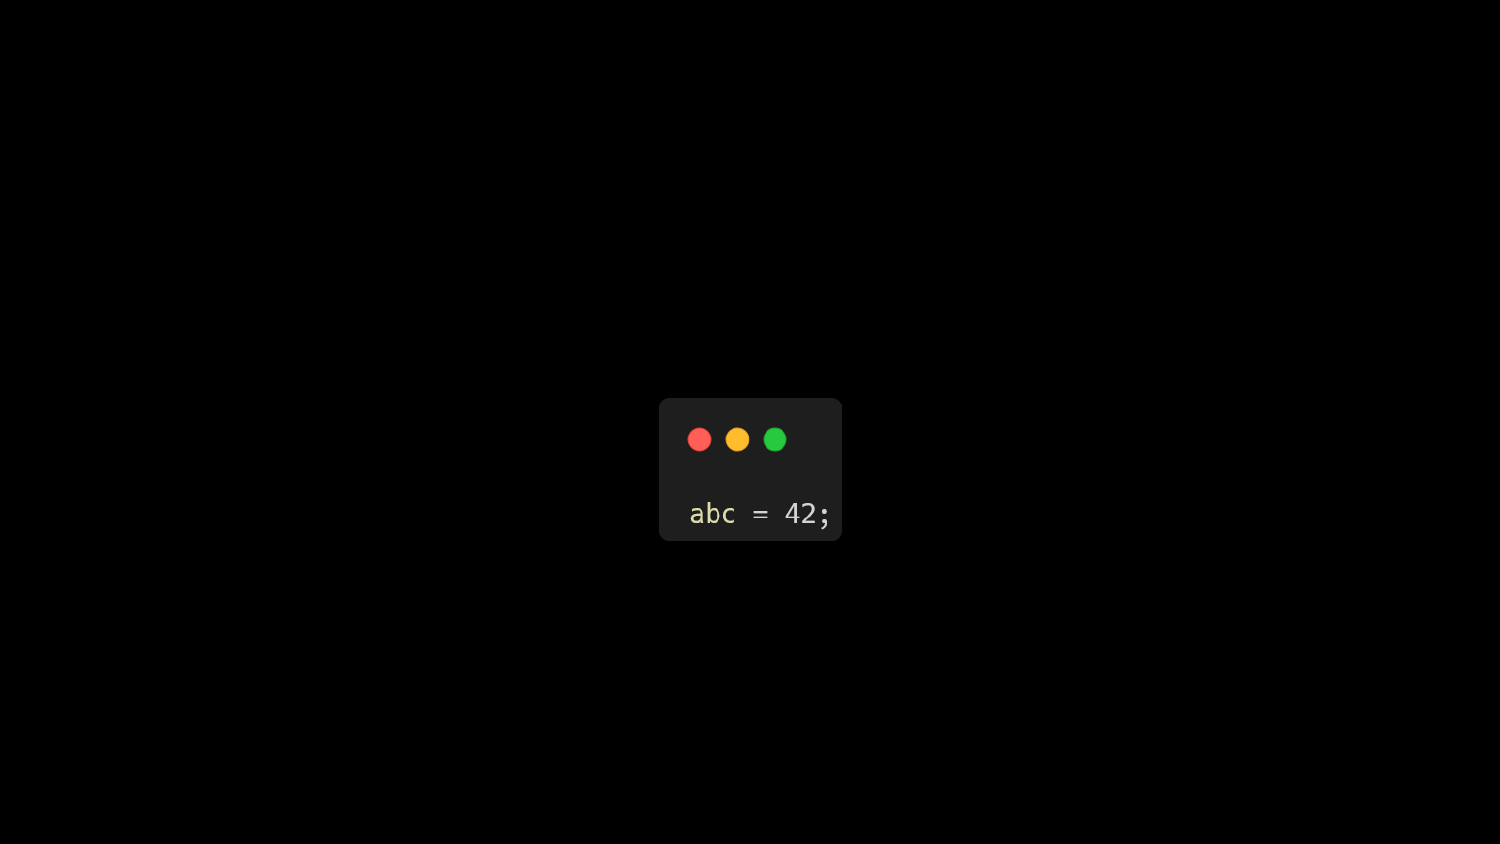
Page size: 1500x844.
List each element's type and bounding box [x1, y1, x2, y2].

picture [553, 292, 947, 646]
